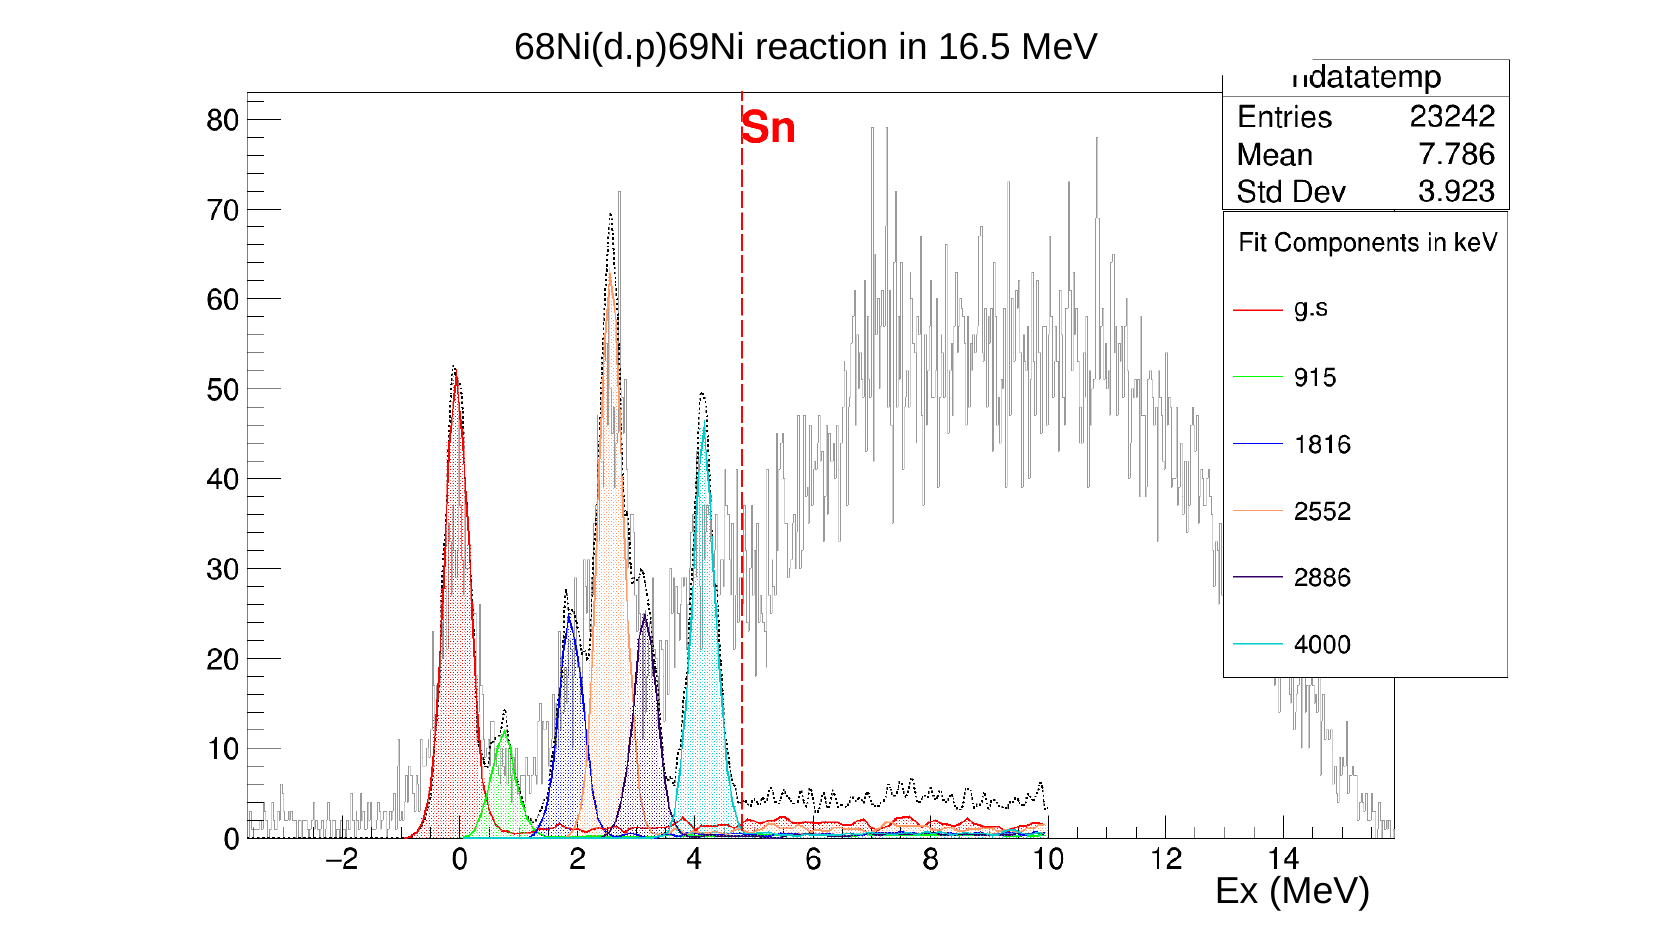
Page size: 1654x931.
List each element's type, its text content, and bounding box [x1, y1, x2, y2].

text_box Ex (MeV) [1200, 862, 1426, 920]
picture [103, 0, 1538, 931]
text_box 68Ni(d.p)69Ni reaction in 16.5 MeV [300, 18, 1313, 76]
